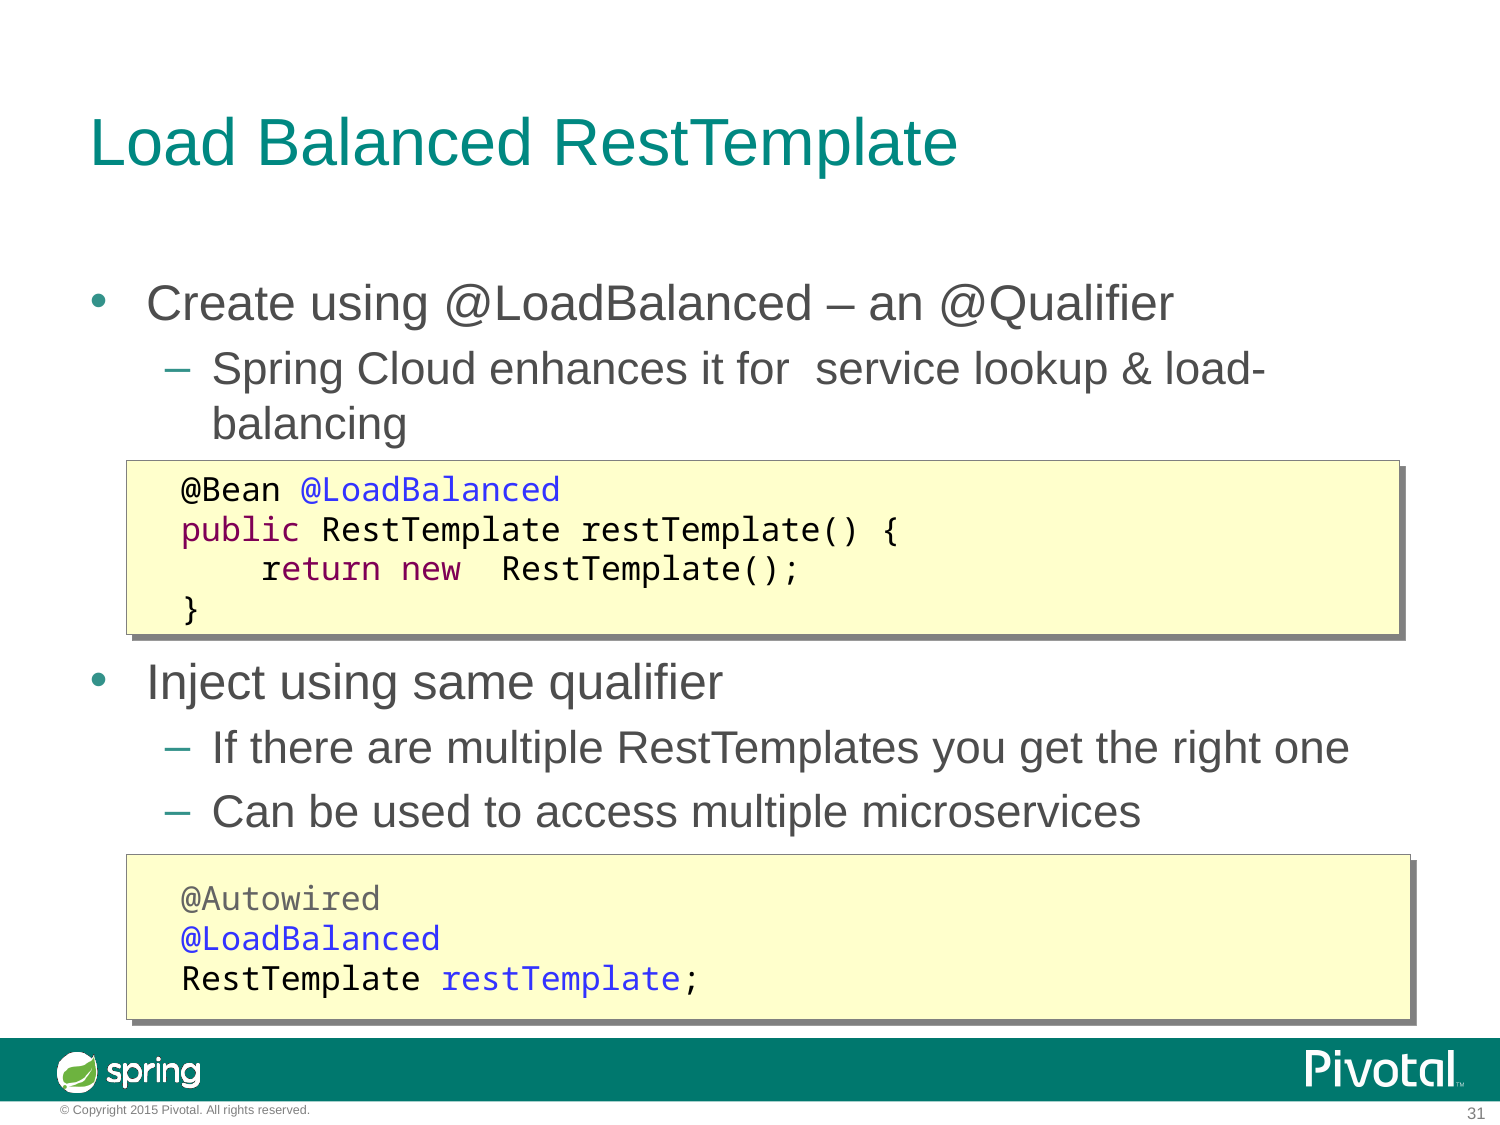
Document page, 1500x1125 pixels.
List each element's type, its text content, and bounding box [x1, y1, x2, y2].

text_box @Bean @LoadBalanced public RestTemplate restTemplate() { return new RestTemplate(); } [126, 460, 1400, 635]
title Load Balanced RestTemplate [75, 45, 1426, 233]
text_box @Autowired @LoadBalanced RestTemplate restTemplate; [126, 854, 1411, 1020]
picture [1306, 1050, 1464, 1087]
list Create using @LoadBalanced – an @Qualifier Spring Cloud enhances it for service lookup & load-balancing Inject using same qualifier If there are multiple RestTemplates you get the right one Can be used to access multiple microservices [75, 262, 1426, 931]
picture [32, 1041, 210, 1103]
